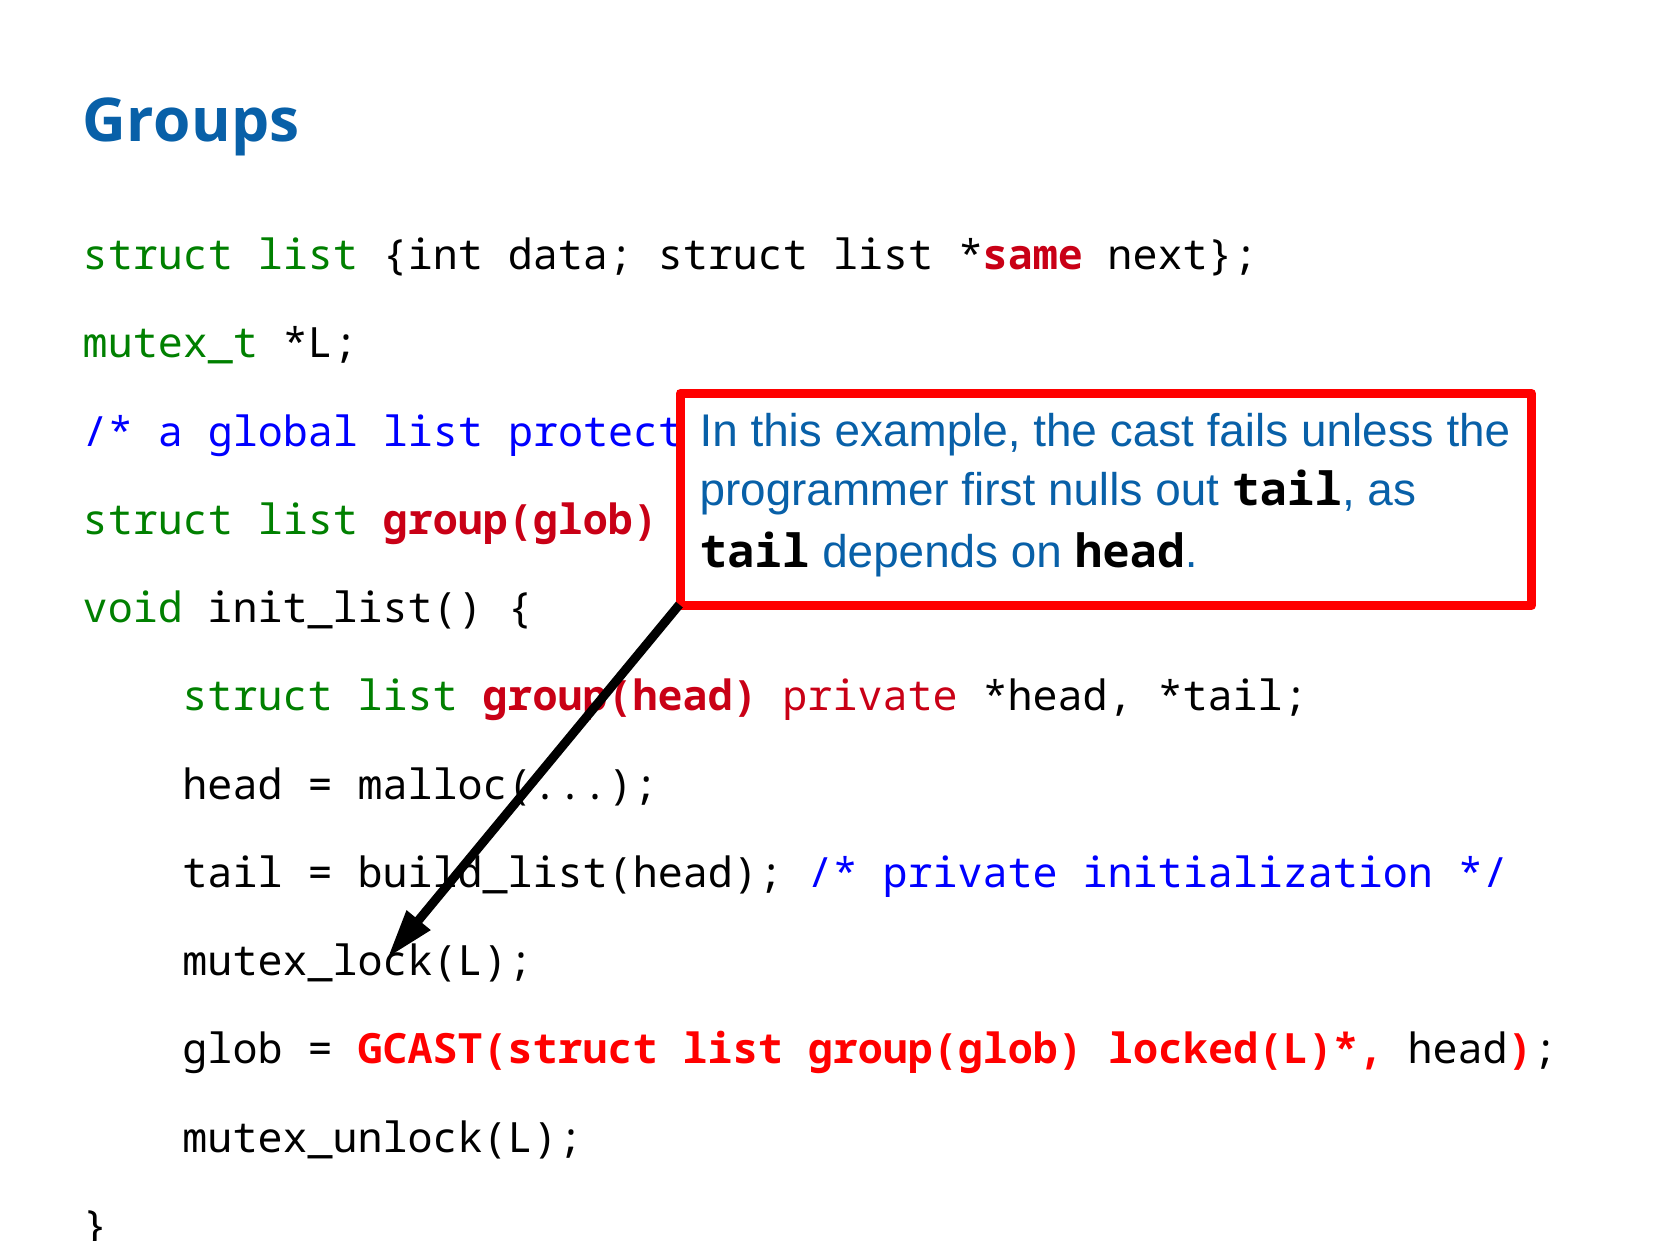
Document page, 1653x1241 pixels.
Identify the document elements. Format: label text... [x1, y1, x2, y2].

list struct list {int data; struct list *same next}; mutex_t *L; /* a global list protected by mutex L */ struct list group(glob) locked(L) * locked(L) glob; void init_list() { struct list group(head) private *head, *tail; head = malloc(...); tail = build_list(head); /* private initialization */ mutex_lock(L); glob = GCAST(struct list group(glob) locked(L)*, head); mutex_unlock(L); } [82, 225, 1571, 1169]
title Groups [82, 56, 1571, 181]
text_box In this example, the cast fails unless the programmer first nulls out tail, as tail depends on head. [680, 393, 1532, 606]
